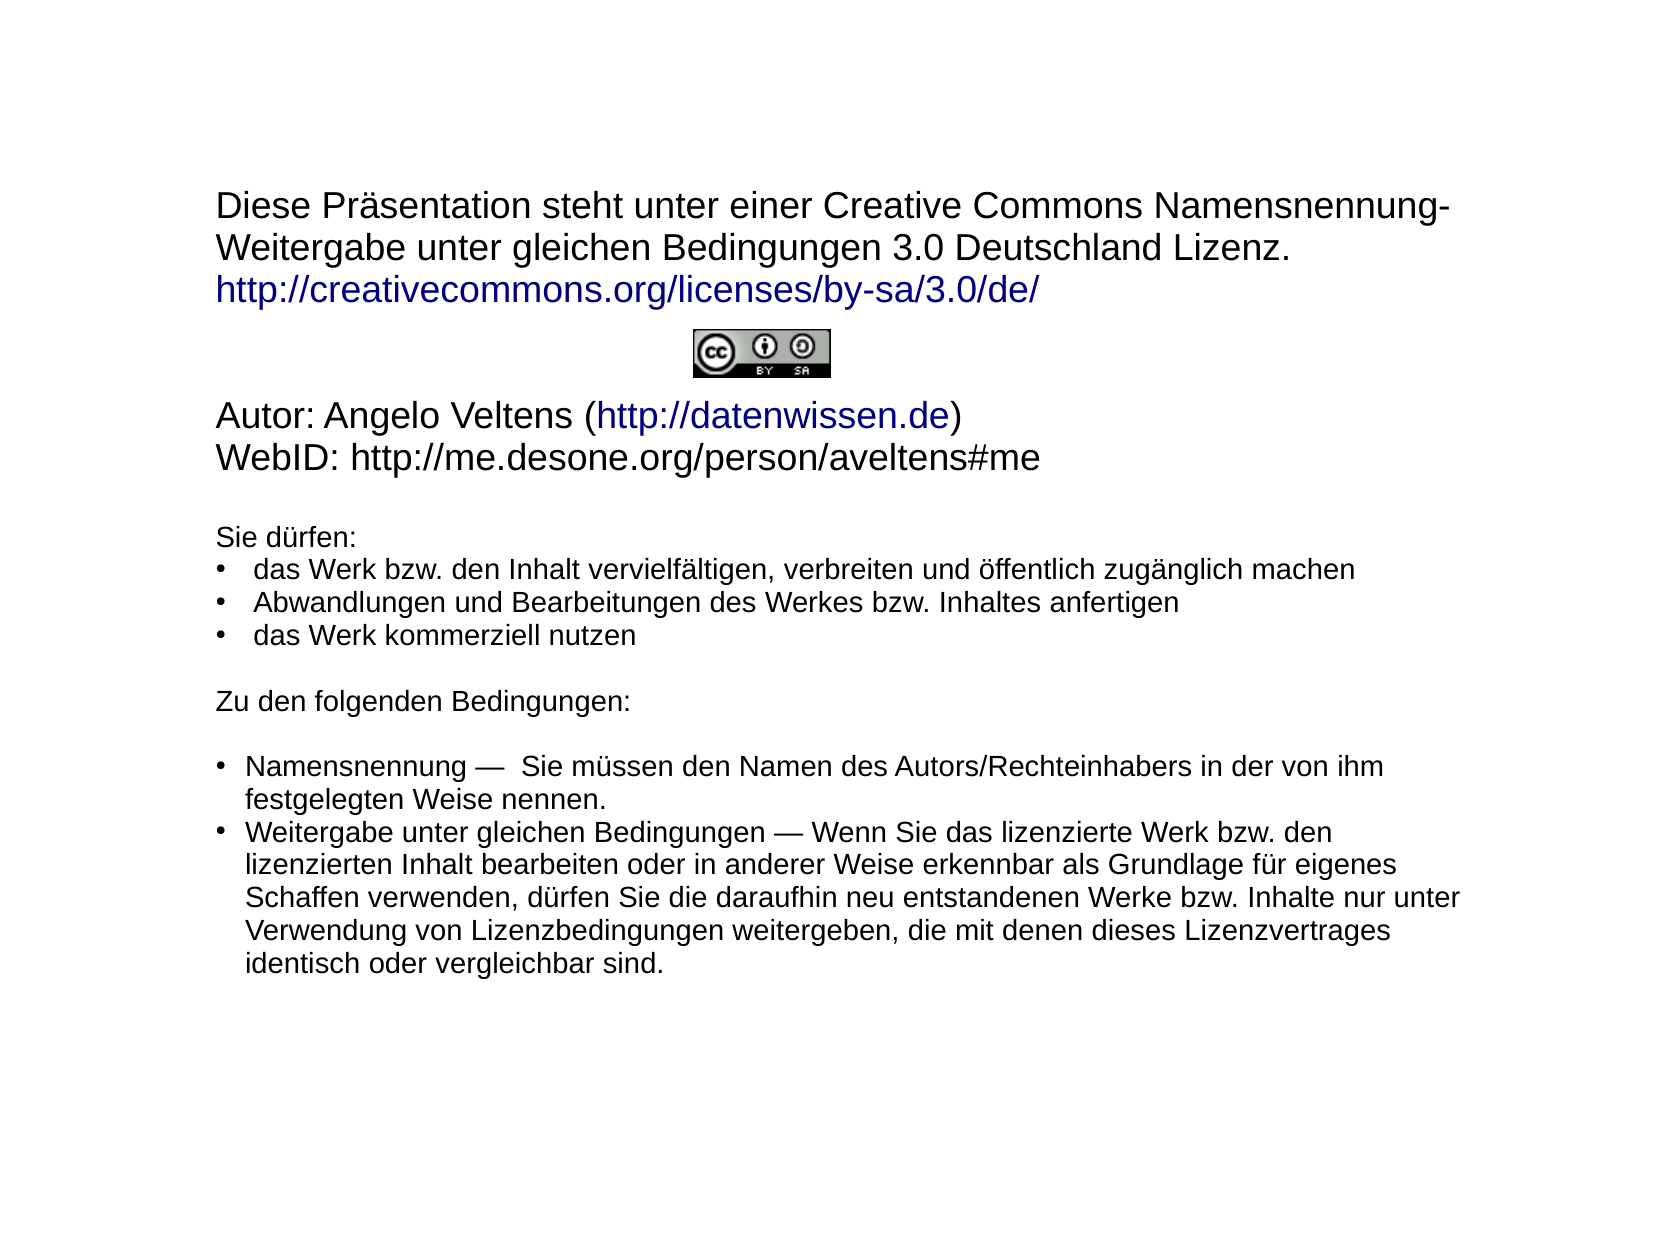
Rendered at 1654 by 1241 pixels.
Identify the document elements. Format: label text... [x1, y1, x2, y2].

text_box [159, 301, 1506, 1134]
text_box Diese Präsentation steht unter einer Creative Commons Namensnennung-Weitergabe unter gleichen Bedingungen 3.0 Deutschland Lizenz. http://creativecommons.org/licenses/by-sa/3.0/de/ Autor: Angelo Veltens (http://datenwissen.de) WebID: http://me.desone.org/person/aveltens#me Sie dürfen: das Werk bzw. den Inhalt vervielfältigen, verbreiten und öffentlich zugänglich machen Abwandlungen und Bearbeitungen des Werkes bzw. Inhaltes anfertigen das Werk kommerziell nutzen Zu den folgenden Bedingungen: Namensnennung — Sie müssen den Namen des Autors/Rechteinhabers in der von ihm festgelegten Weise nennen. Weitergabe unter gleichen Bedingungen — Wenn Sie das lizenzierte Werk bzw. den lizenzierten Inhalt bearbeiten oder in anderer Weise erkennbar als Grundlage für eigenes Schaffen verwenden, dürfen Sie die daraufhin neu entstandenen Werke bzw. Inhalte nur unter Verwendung von Lizenzbedingungen weitergeben, die mit denen dieses Lizenzvertrages identisch oder vergleichbar sind. [200, 177, 1501, 987]
